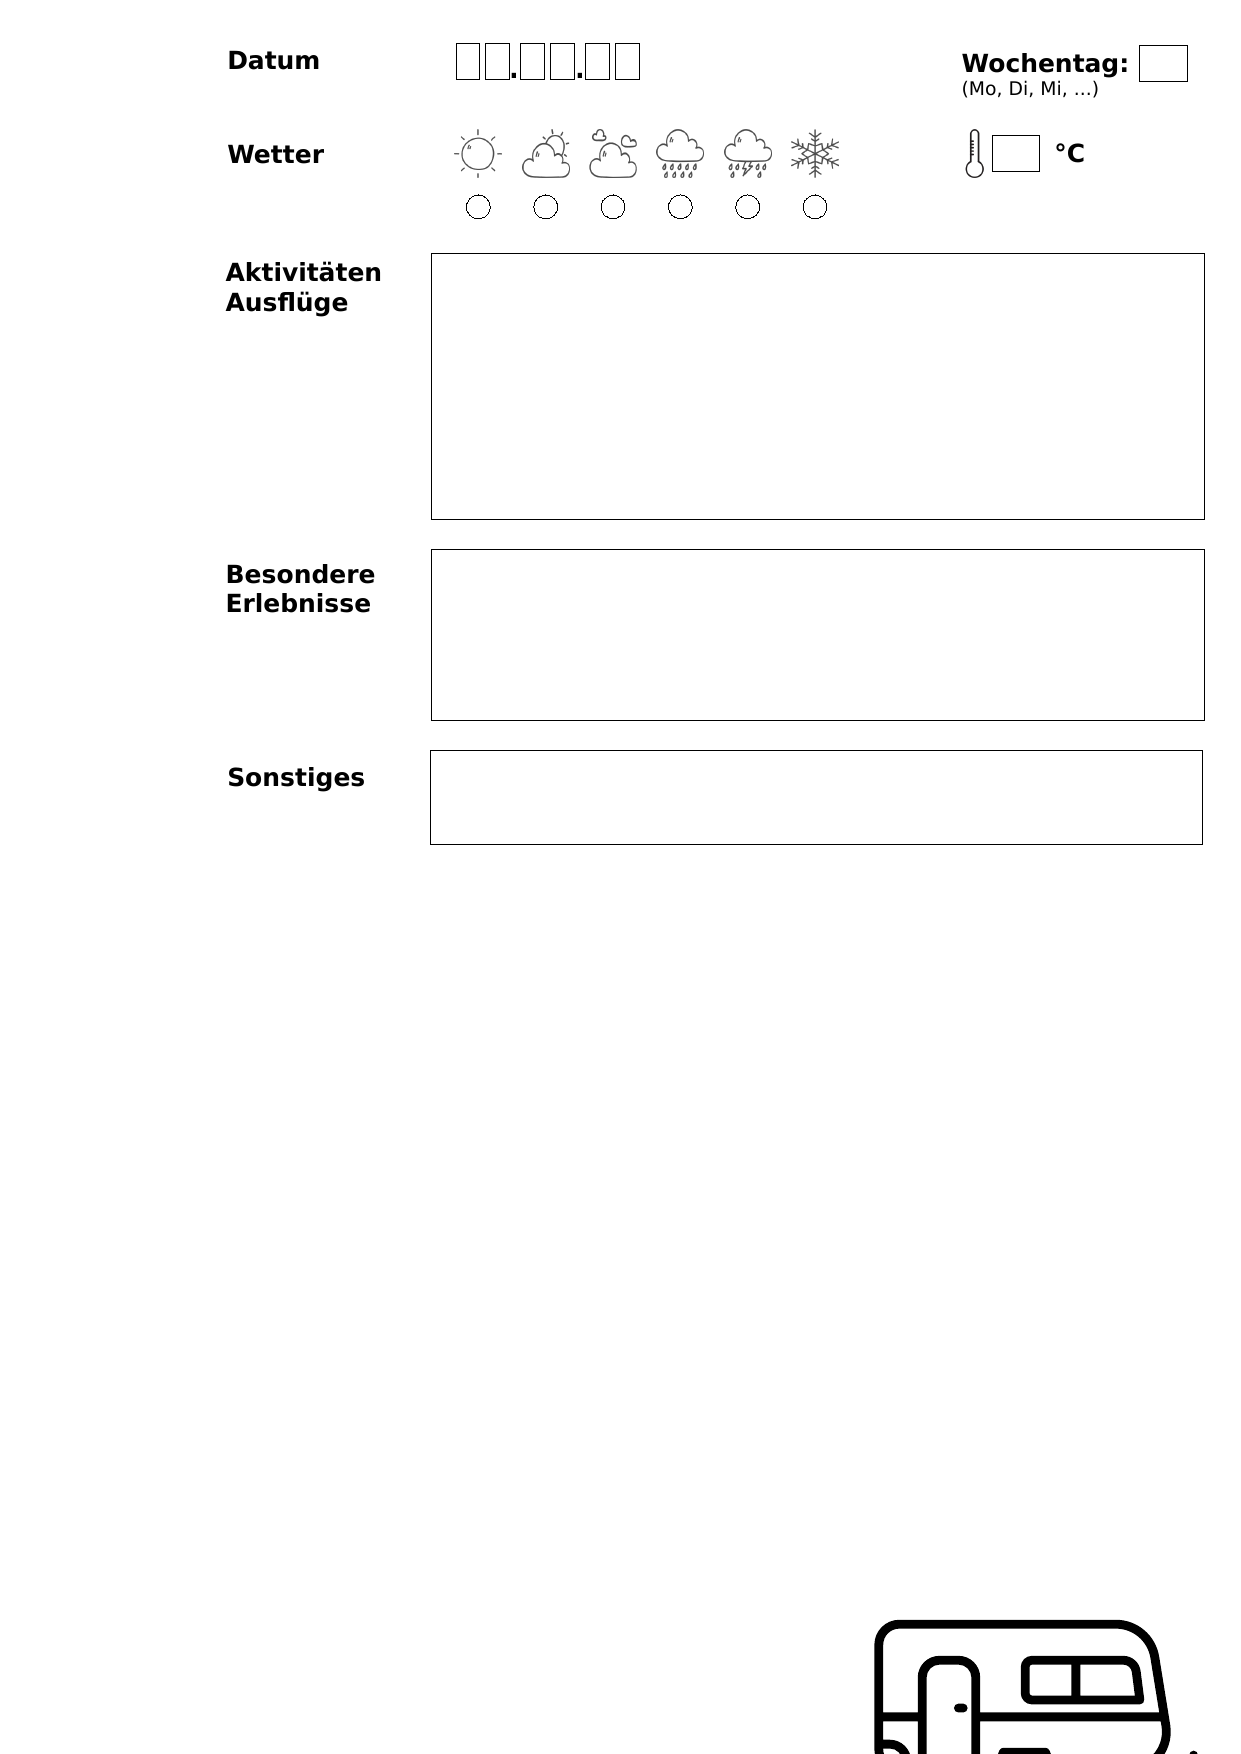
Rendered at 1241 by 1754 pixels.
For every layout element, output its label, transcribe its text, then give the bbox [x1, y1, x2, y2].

text_box . . [492, 32, 965, 96]
text_box Datum [212, 39, 378, 89]
text_box Wochentag: (Mo, Di, Mi, ...) [946, 41, 1146, 137]
text_box Wetter [212, 132, 349, 178]
picture [874, 1544, 1208, 1754]
picture [589, 129, 637, 178]
text_box Sonstiges [212, 755, 386, 801]
picture [522, 129, 570, 178]
text_box °C [1039, 131, 1111, 176]
picture [656, 129, 704, 178]
picture [791, 129, 839, 178]
picture [950, 129, 999, 178]
text_box Besondere Erlebnisse [210, 552, 402, 626]
picture [454, 129, 502, 178]
text_box Aktivitäten Ausflüge [210, 251, 402, 325]
picture [724, 129, 772, 178]
